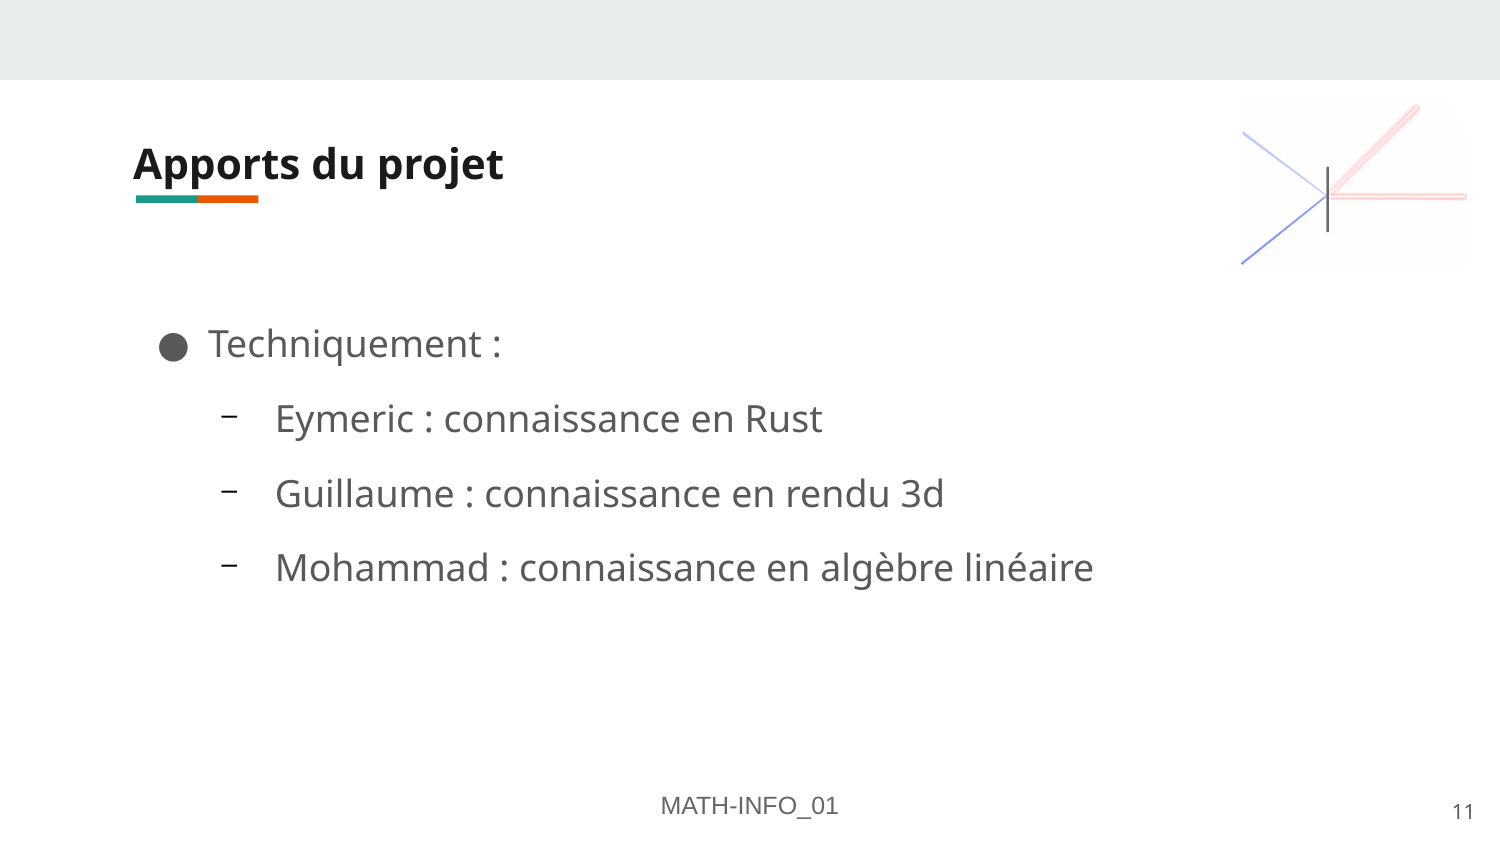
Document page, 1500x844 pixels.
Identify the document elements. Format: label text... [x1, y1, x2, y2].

text_box MATH-INFO_01 [645, 784, 855, 827]
title Apports du projet [118, 118, 1240, 207]
list Techniquement : Eymeric : connaissance en Rust Guillaume : connaissance en rendu 3d Mohammad : connaissance en algèbre linéaire [118, 295, 1380, 739]
picture [1240, 100, 1469, 266]
